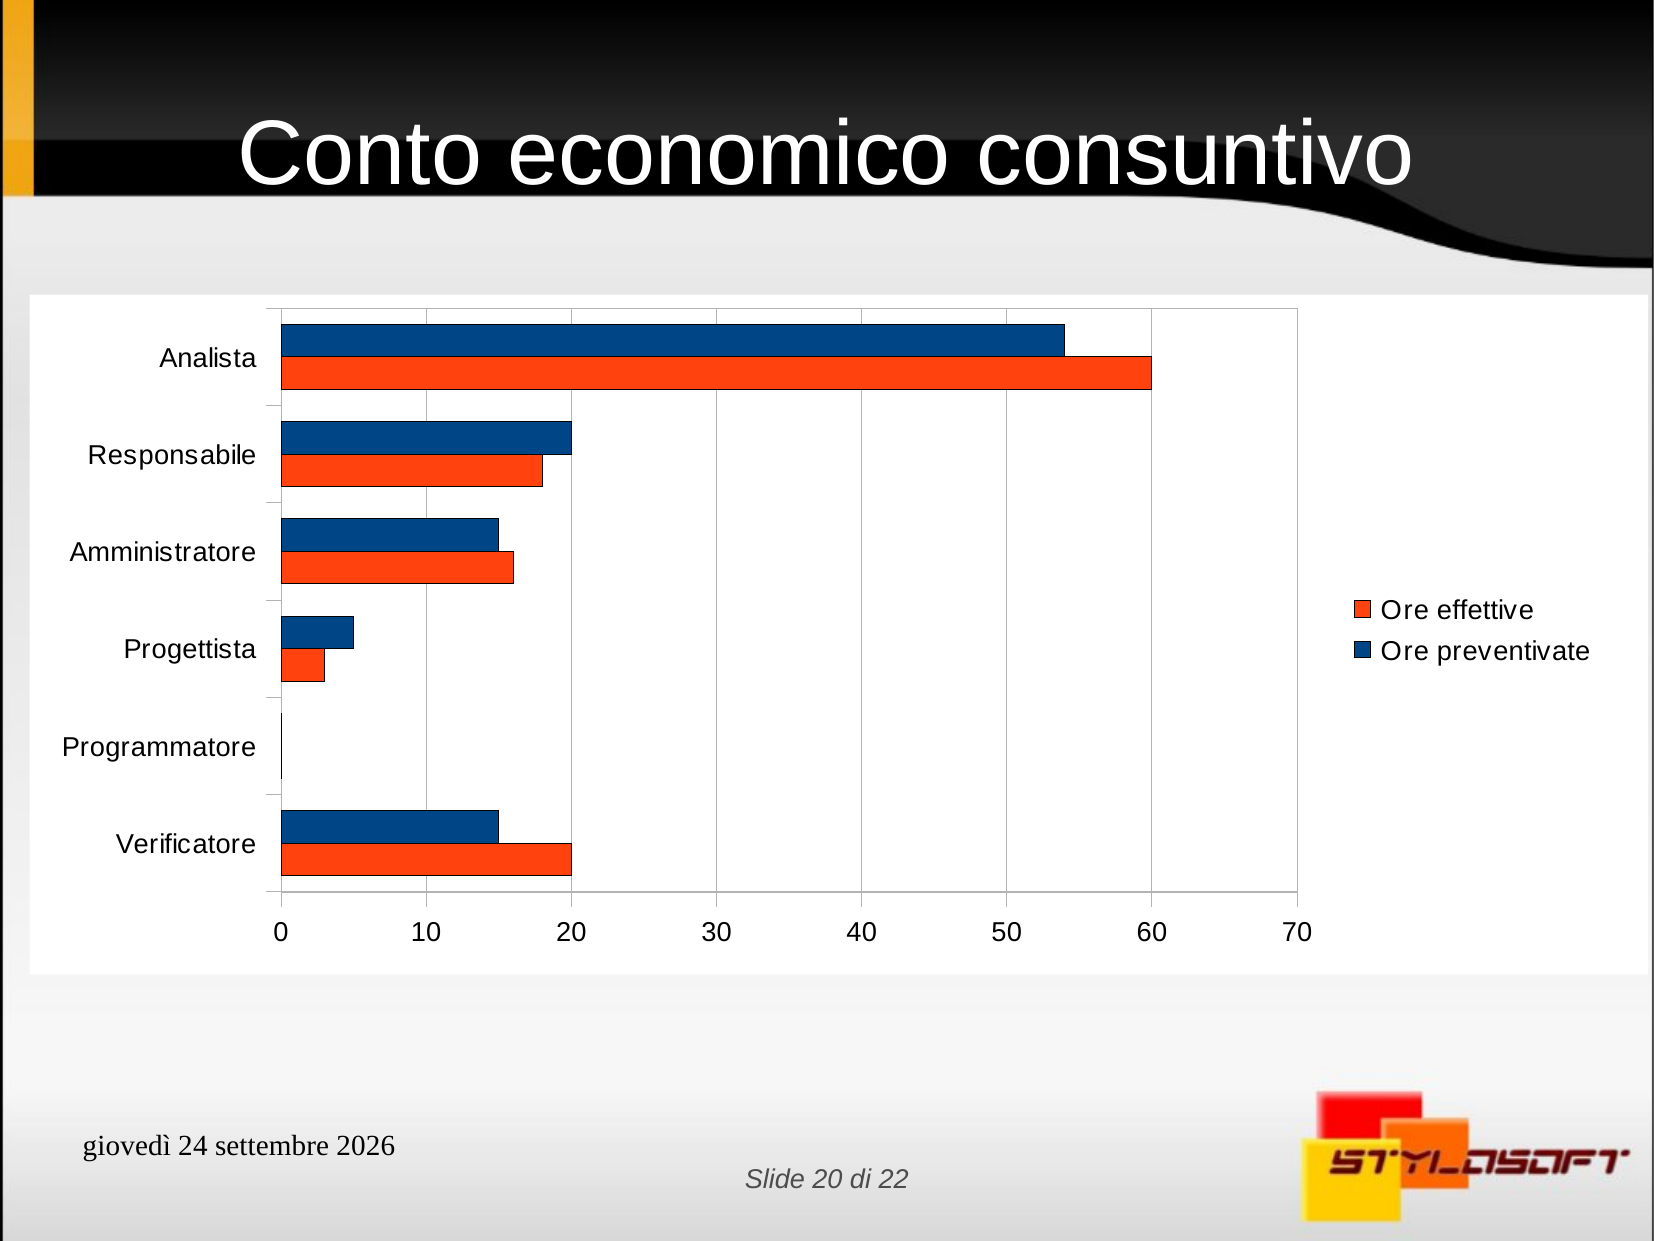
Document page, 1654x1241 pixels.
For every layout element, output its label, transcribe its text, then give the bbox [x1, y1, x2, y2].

chart [29, 294, 1649, 975]
picture [0, 0, 1654, 1156]
title Conto economico consuntivo [82, 49, 1571, 257]
text_box Slide <numero> di 22 [0, 1156, 1654, 1241]
